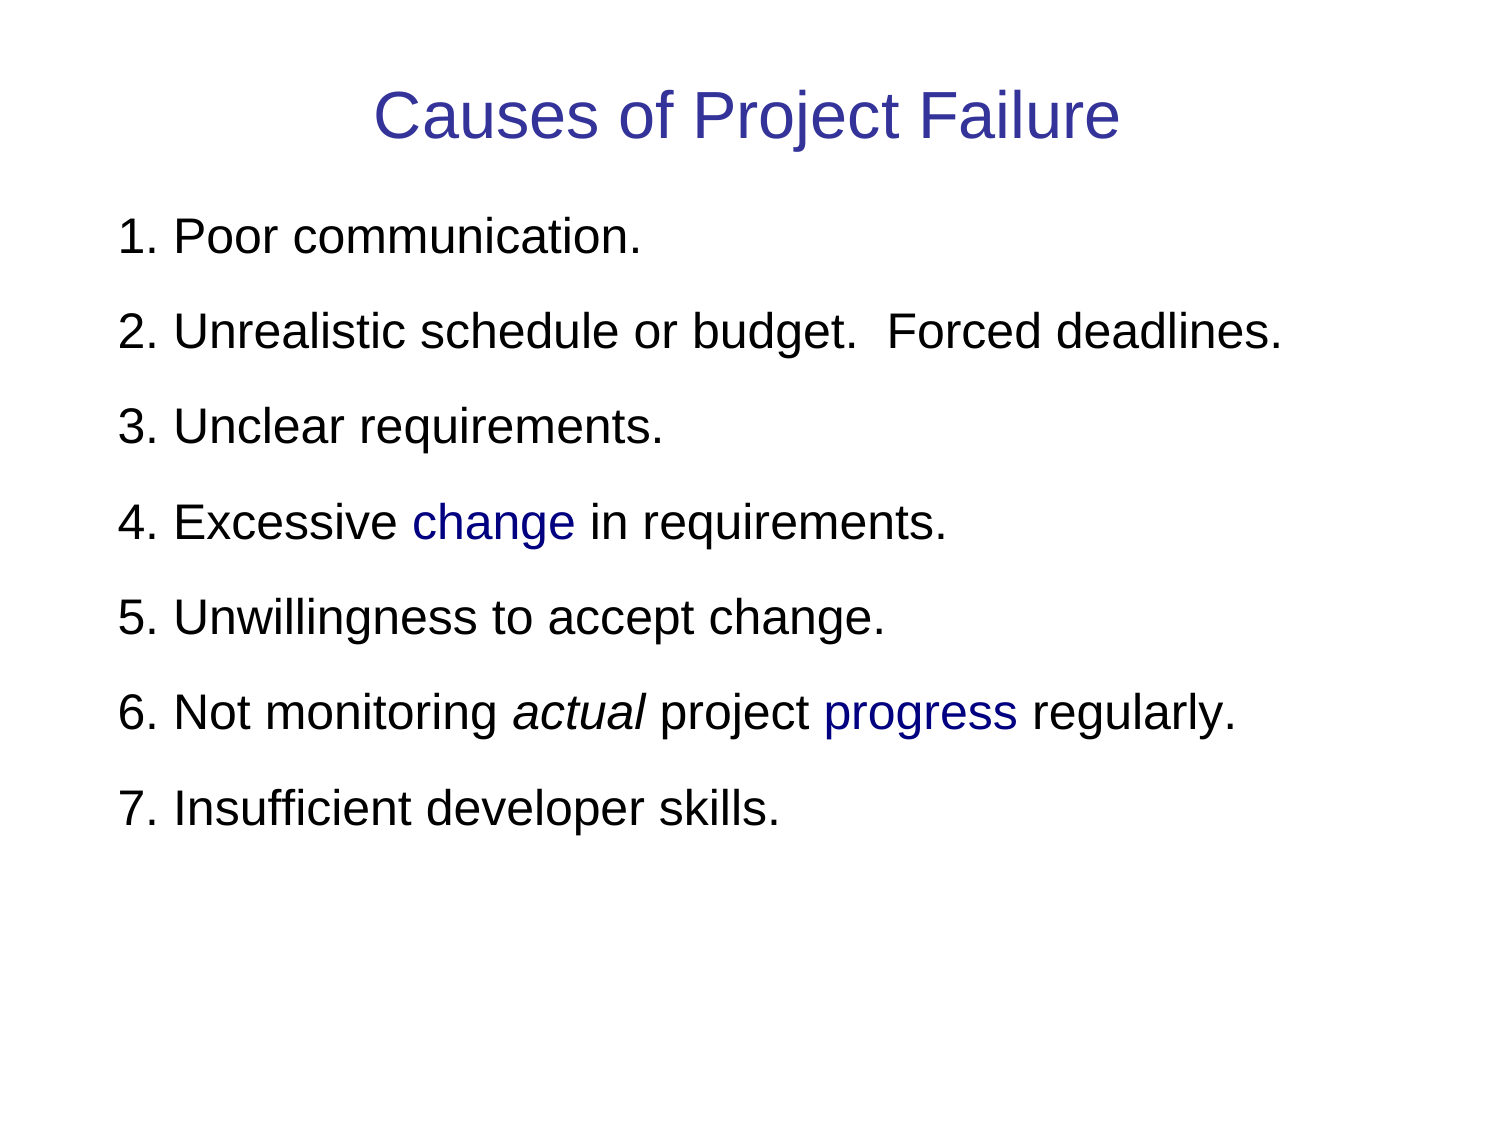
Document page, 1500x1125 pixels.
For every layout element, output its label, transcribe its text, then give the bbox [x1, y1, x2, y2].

list 1. Poor communication. 2. Unrealistic schedule or budget. Forced deadlines. 3. Unclear requirements. 4. Excessive change in requirements. 5. Unwillingness to accept change. 6. Not monitoring actual project progress regularly. 7. Insufficient developer skills. [100, 195, 1397, 1004]
title Causes of Project Failure [100, 42, 1397, 182]
